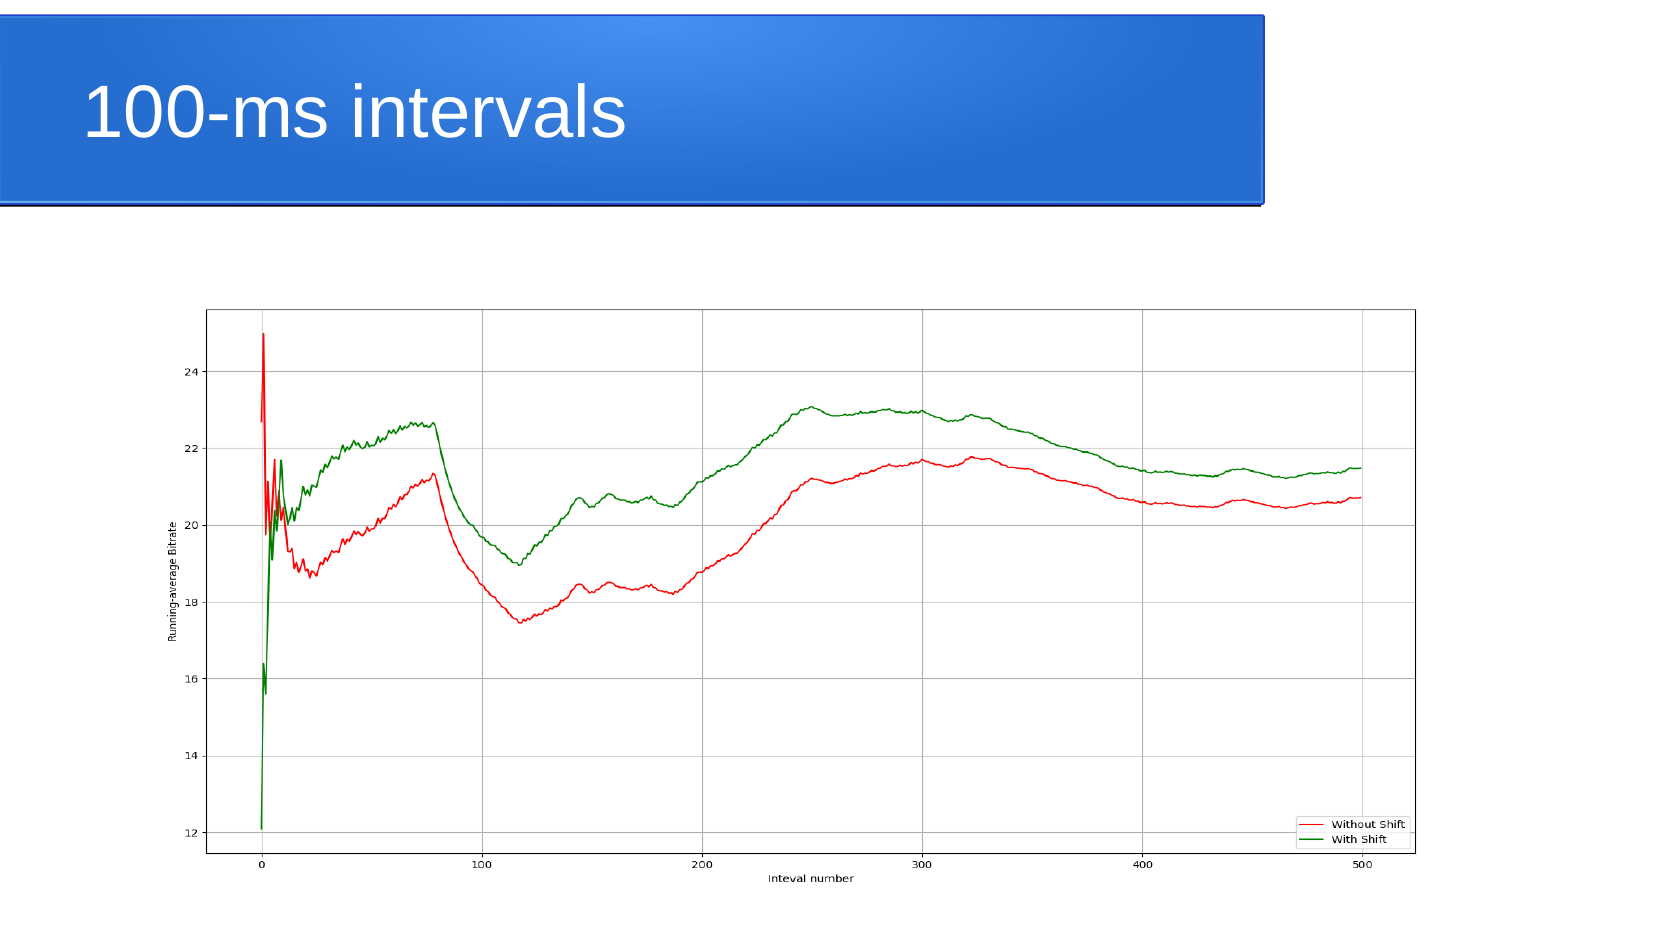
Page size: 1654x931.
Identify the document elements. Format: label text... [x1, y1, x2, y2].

picture [11, 224, 1571, 931]
title 100-ms intervals [82, 35, 1235, 189]
